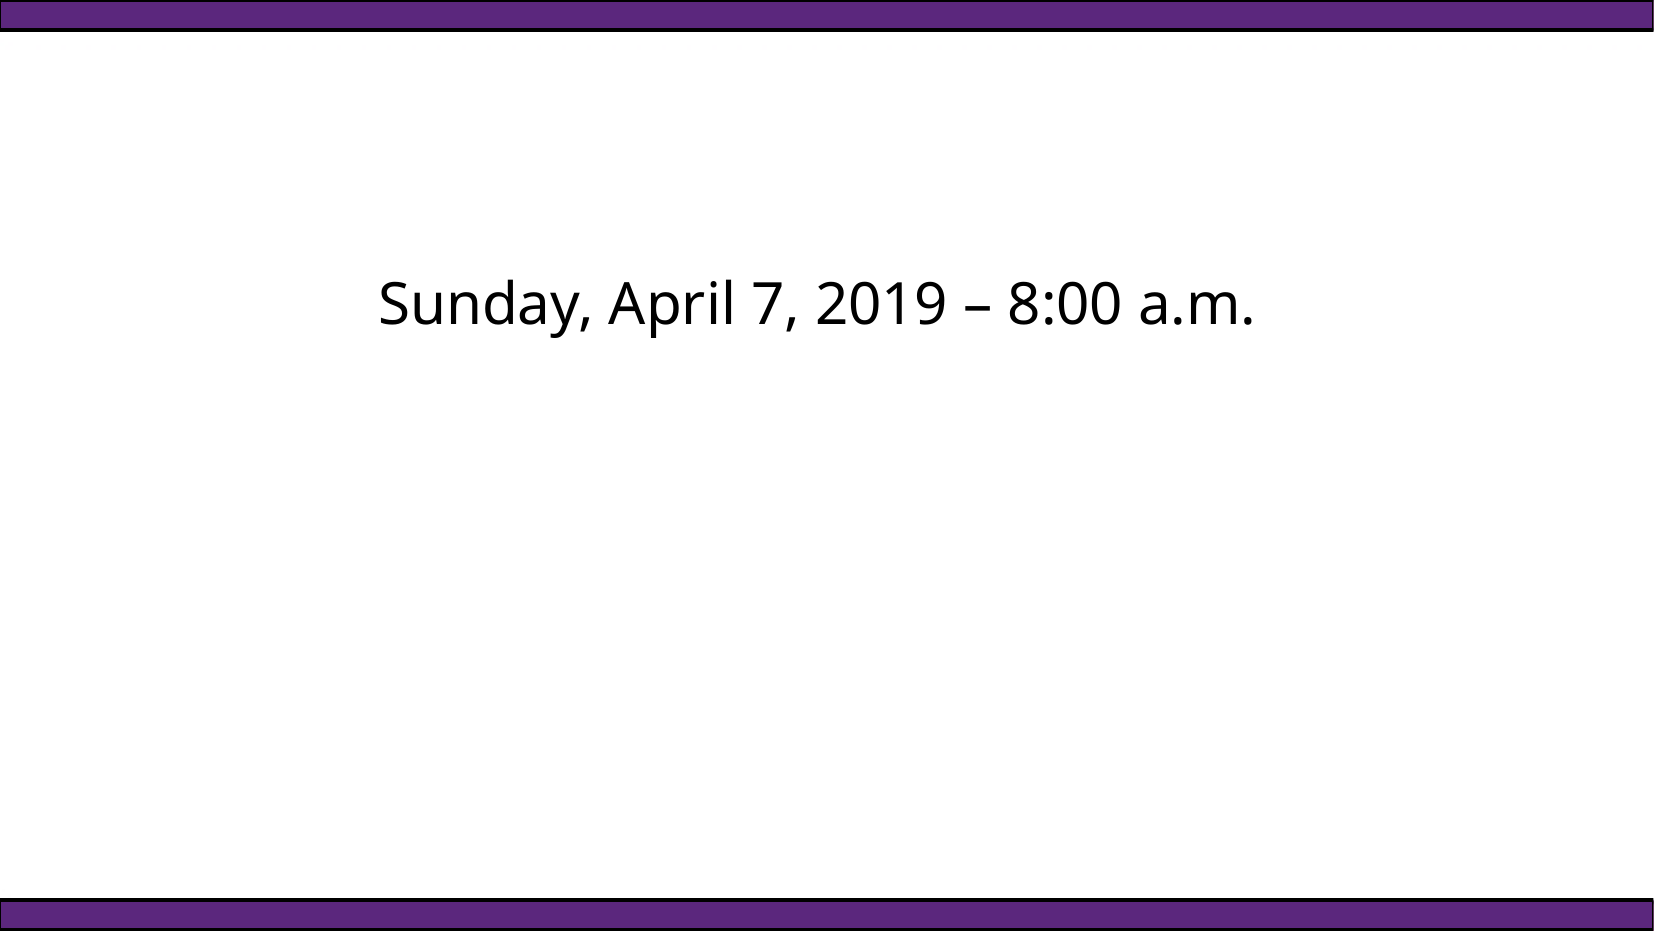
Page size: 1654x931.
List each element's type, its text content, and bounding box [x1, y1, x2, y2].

text_box Sunday, April 7, 2019 – 8:00 a.m. [105, 255, 1531, 348]
picture [0, 31, 1654, 900]
text_box [0, 0, 1654, 31]
text_box [0, 900, 1654, 931]
